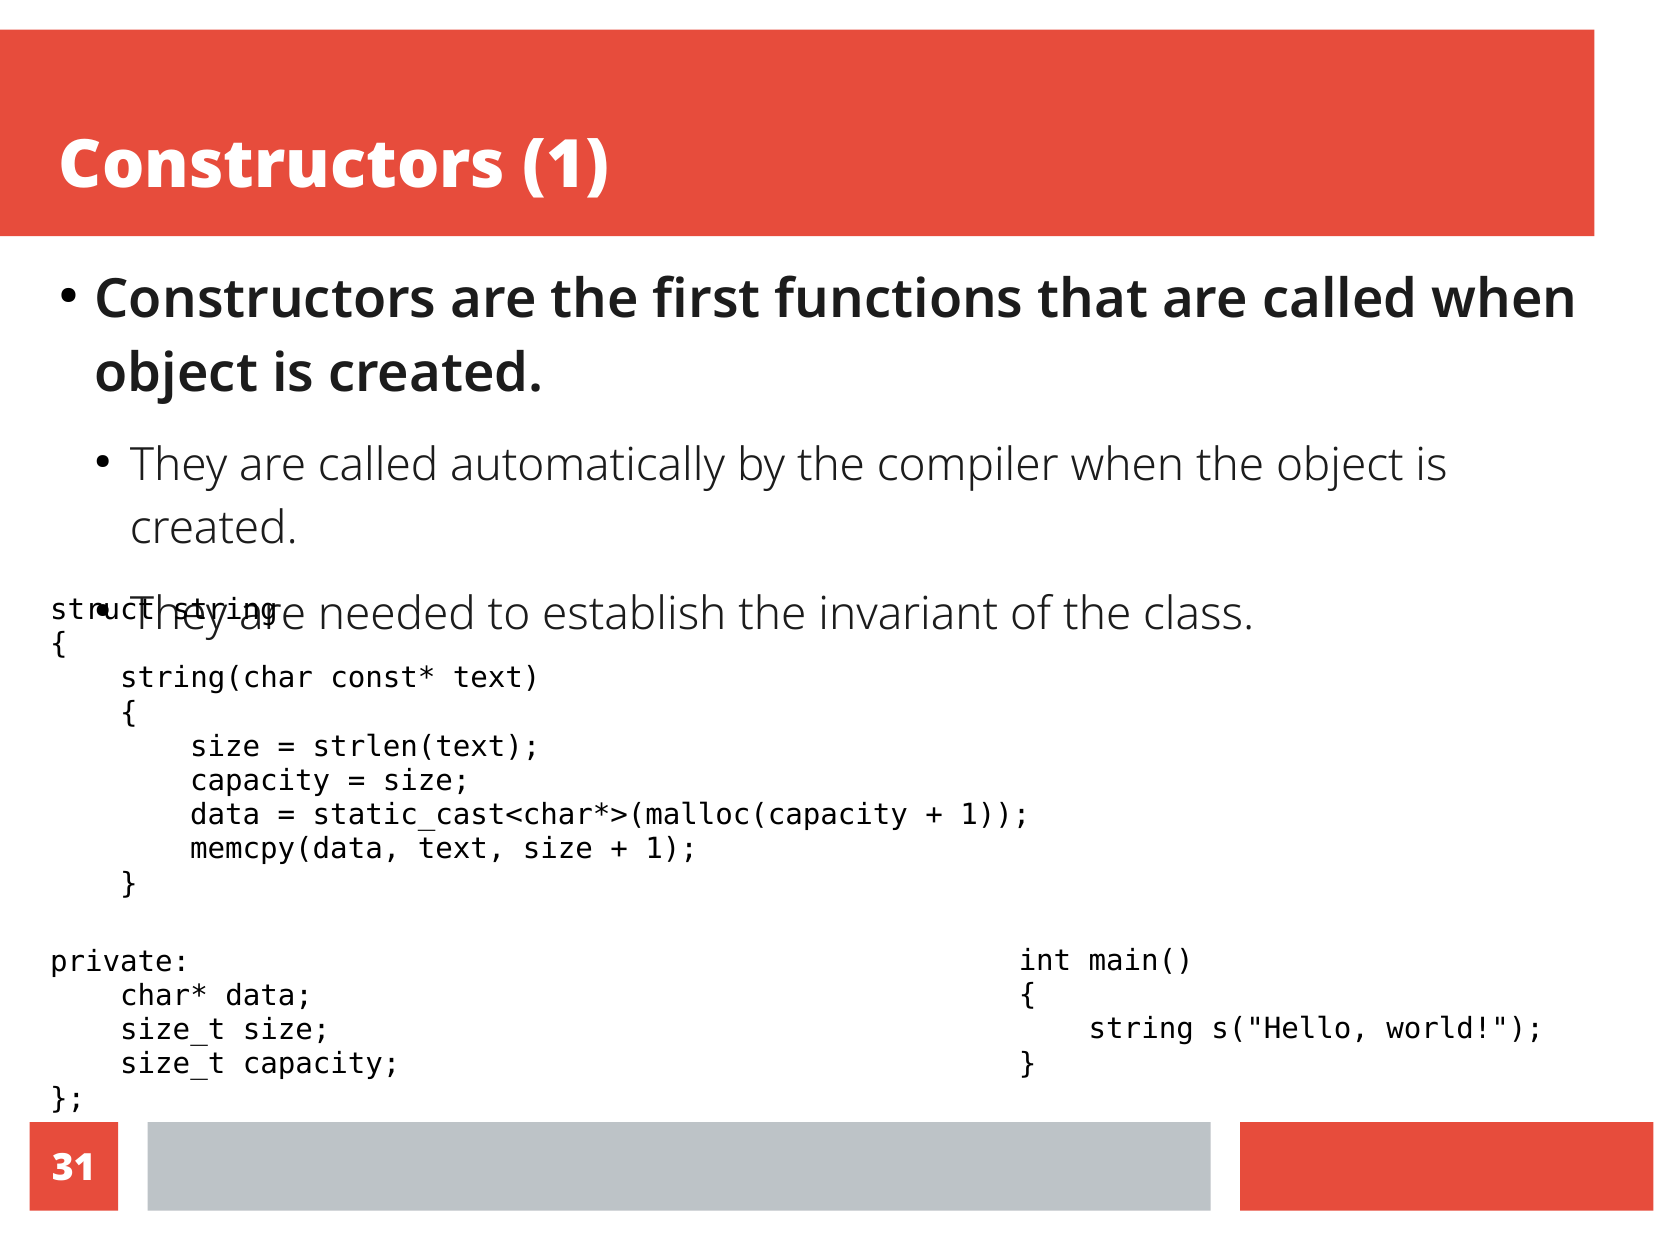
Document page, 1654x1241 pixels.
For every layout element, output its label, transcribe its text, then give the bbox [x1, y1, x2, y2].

text_box int main() { string s("Hello, world!"); } [1003, 935, 1654, 1140]
list Constructors are the first functions that are called when object is created. They are called automatically by the compiler when the object is created. They are needed to establish the invariant of the class. [59, 259, 1607, 935]
text_box struct string { string(char const* text) { size = strlen(text); capacity = size; data = static_cast<char*>(malloc(capacity + 1)); memcpy(data, text, size + 1); } private: char* data; size_t size; size_t capacity; }; [35, 584, 1111, 1241]
title Constructors (1) [59, 59, 1595, 207]
